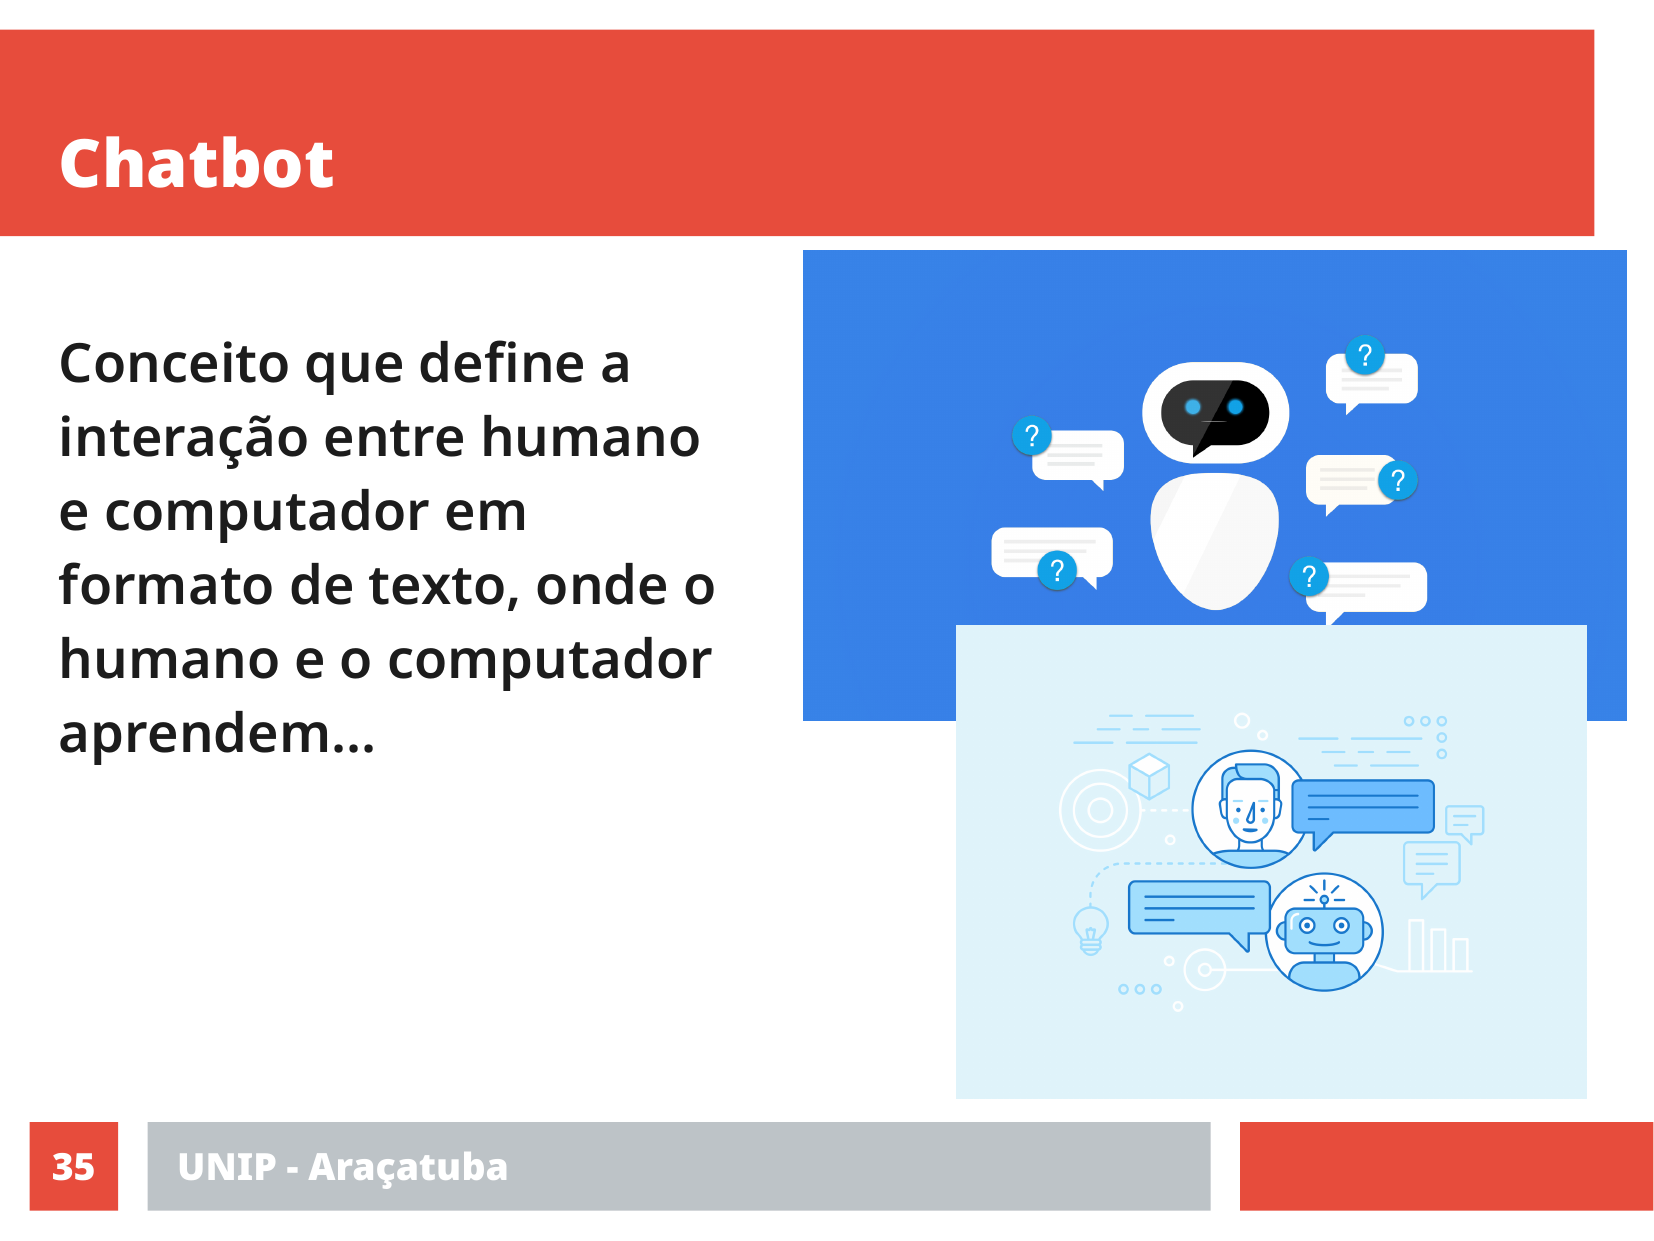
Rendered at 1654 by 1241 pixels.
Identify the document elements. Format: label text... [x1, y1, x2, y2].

title Chatbot [59, 59, 1595, 207]
picture [803, 250, 1627, 1099]
list Conceito que define a interação entre humano e computador em formato de texto, onde o humano e o computador aprendem... [59, 324, 721, 1093]
